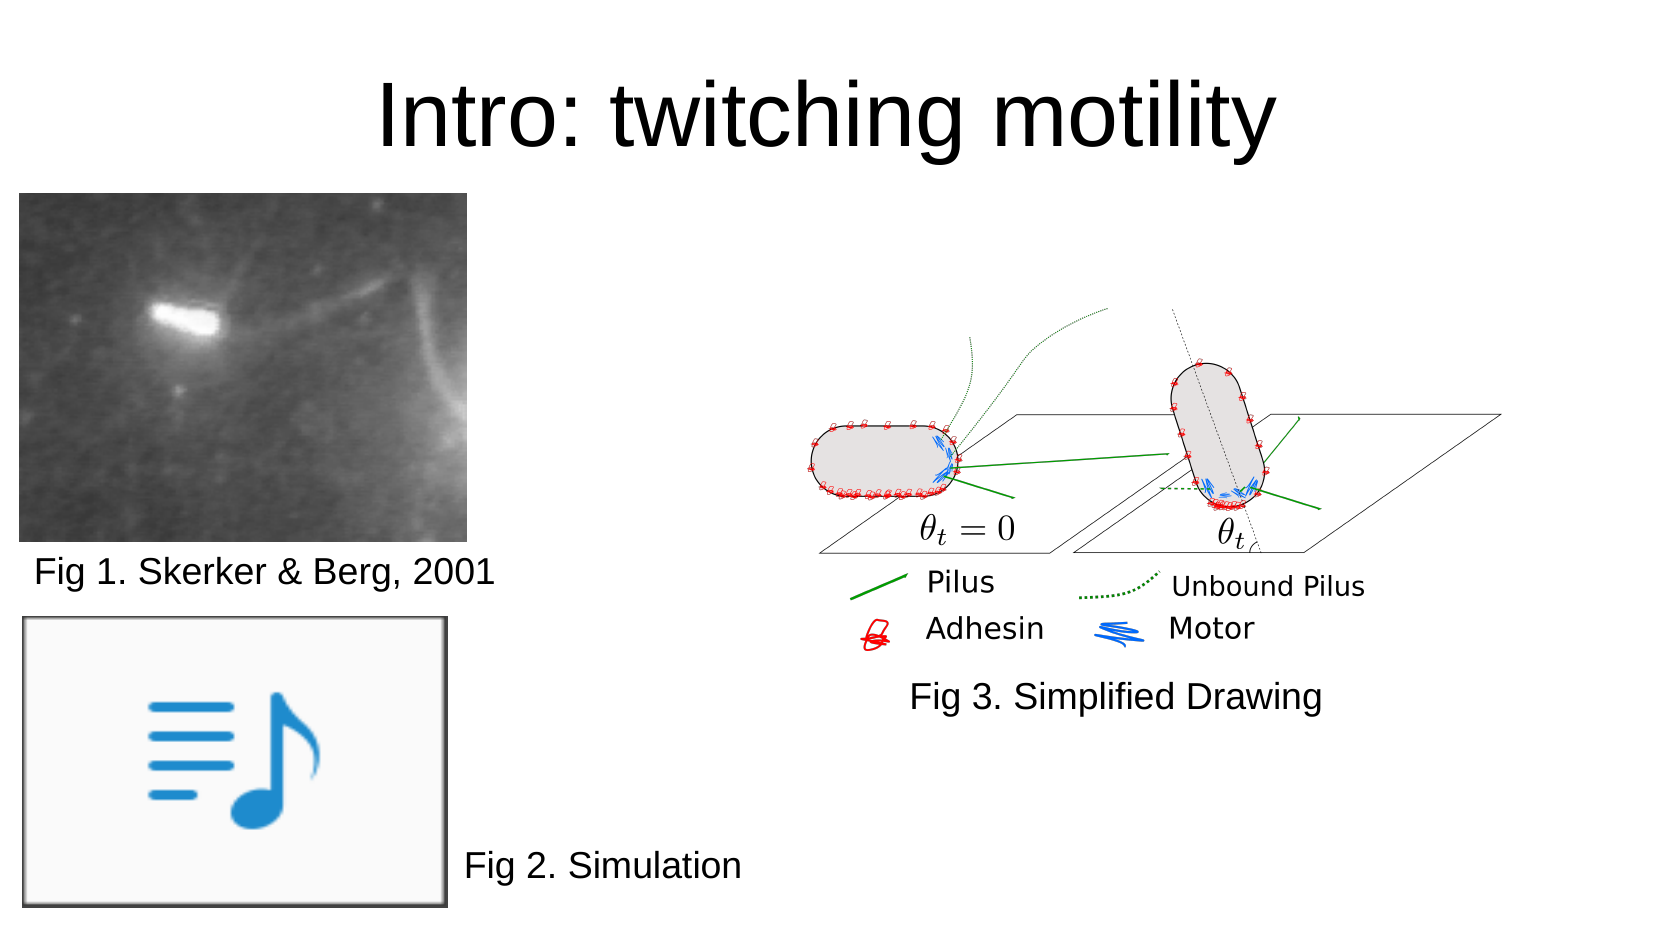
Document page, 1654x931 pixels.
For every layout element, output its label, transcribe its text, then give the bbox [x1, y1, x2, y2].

text_box [21, 614, 449, 909]
text_box Fig 3. Simplified Drawing [894, 668, 1453, 726]
text_box Fig 1. Skerker & Berg, 2001 [18, 542, 577, 600]
text_box Fig 2. Simulation [448, 837, 1007, 895]
picture [807, 308, 1502, 651]
text_box [18, 192, 468, 542]
title Intro: twitching motility [82, 37, 1571, 193]
